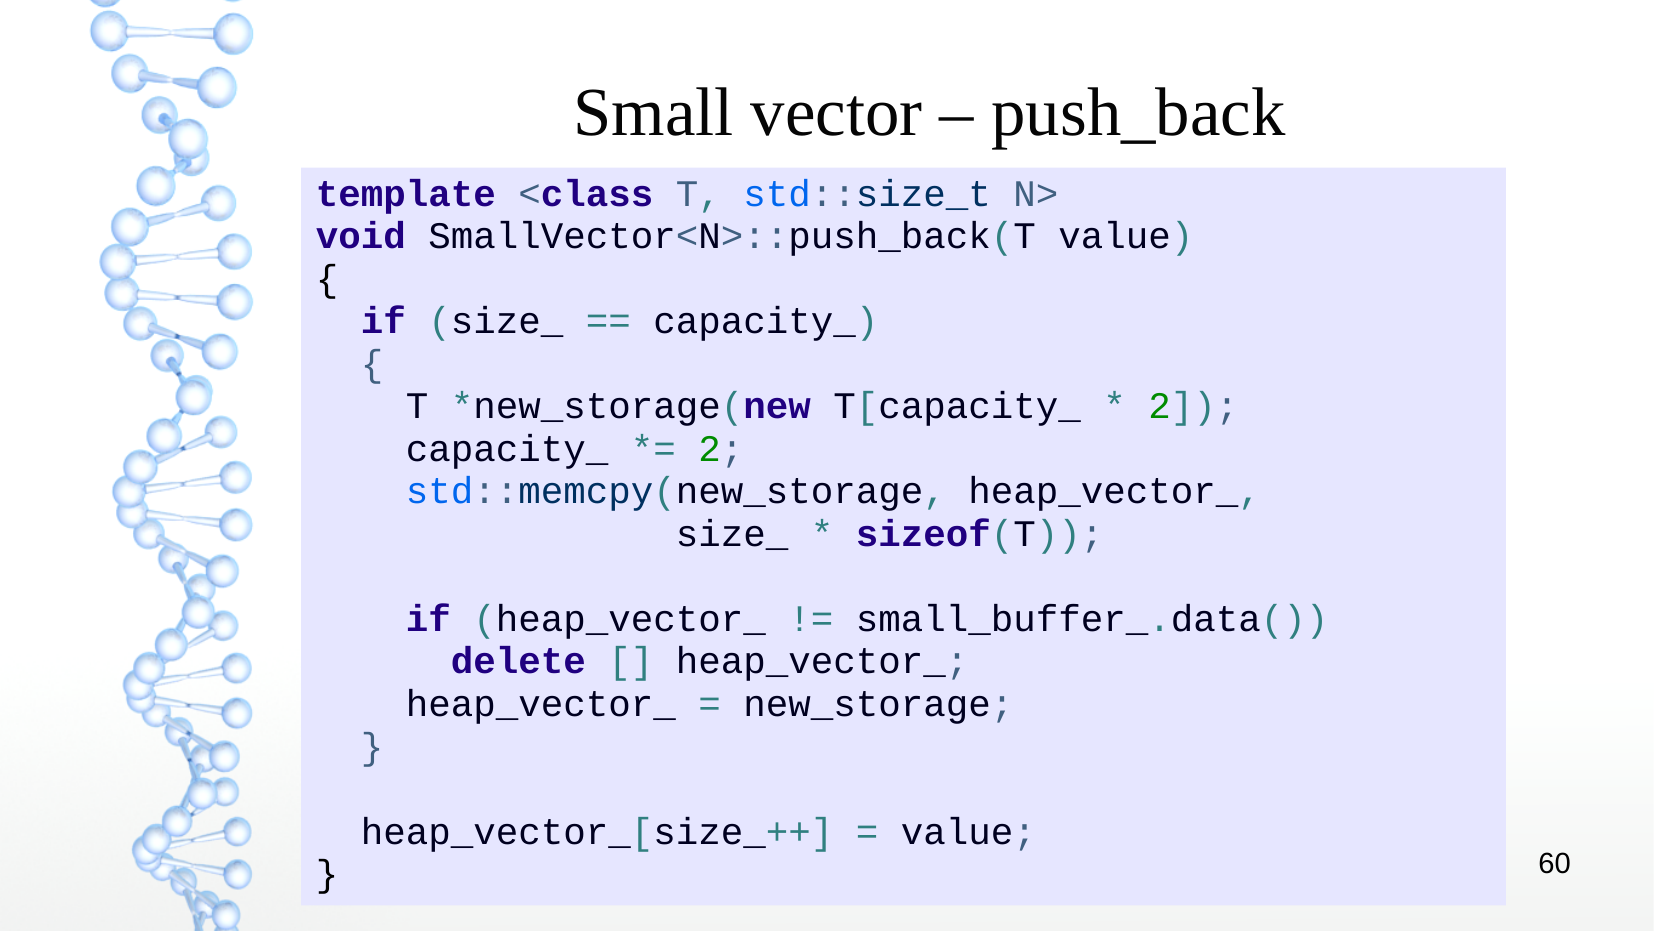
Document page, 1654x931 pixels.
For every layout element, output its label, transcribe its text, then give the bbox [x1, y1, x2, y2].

picture [0, 0, 1654, 931]
text_box template <class T, std::size_t N> void SmallVector<N>::push_back(T value) { if (size_ == capacity_) { T *new_storage(new T[capacity_ * 2]); capacity_ *= 2; std::memcpy(new_storage, heap_vector_, size_ * sizeof(T)); if (heap_vector_ != small_buffer_.data()) delete [] heap_vector_; heap_vector_ = new_storage; } heap_vector_[size_++] = value; } [301, 167, 1506, 906]
title Small vector – push_back [265, 35, 1595, 189]
